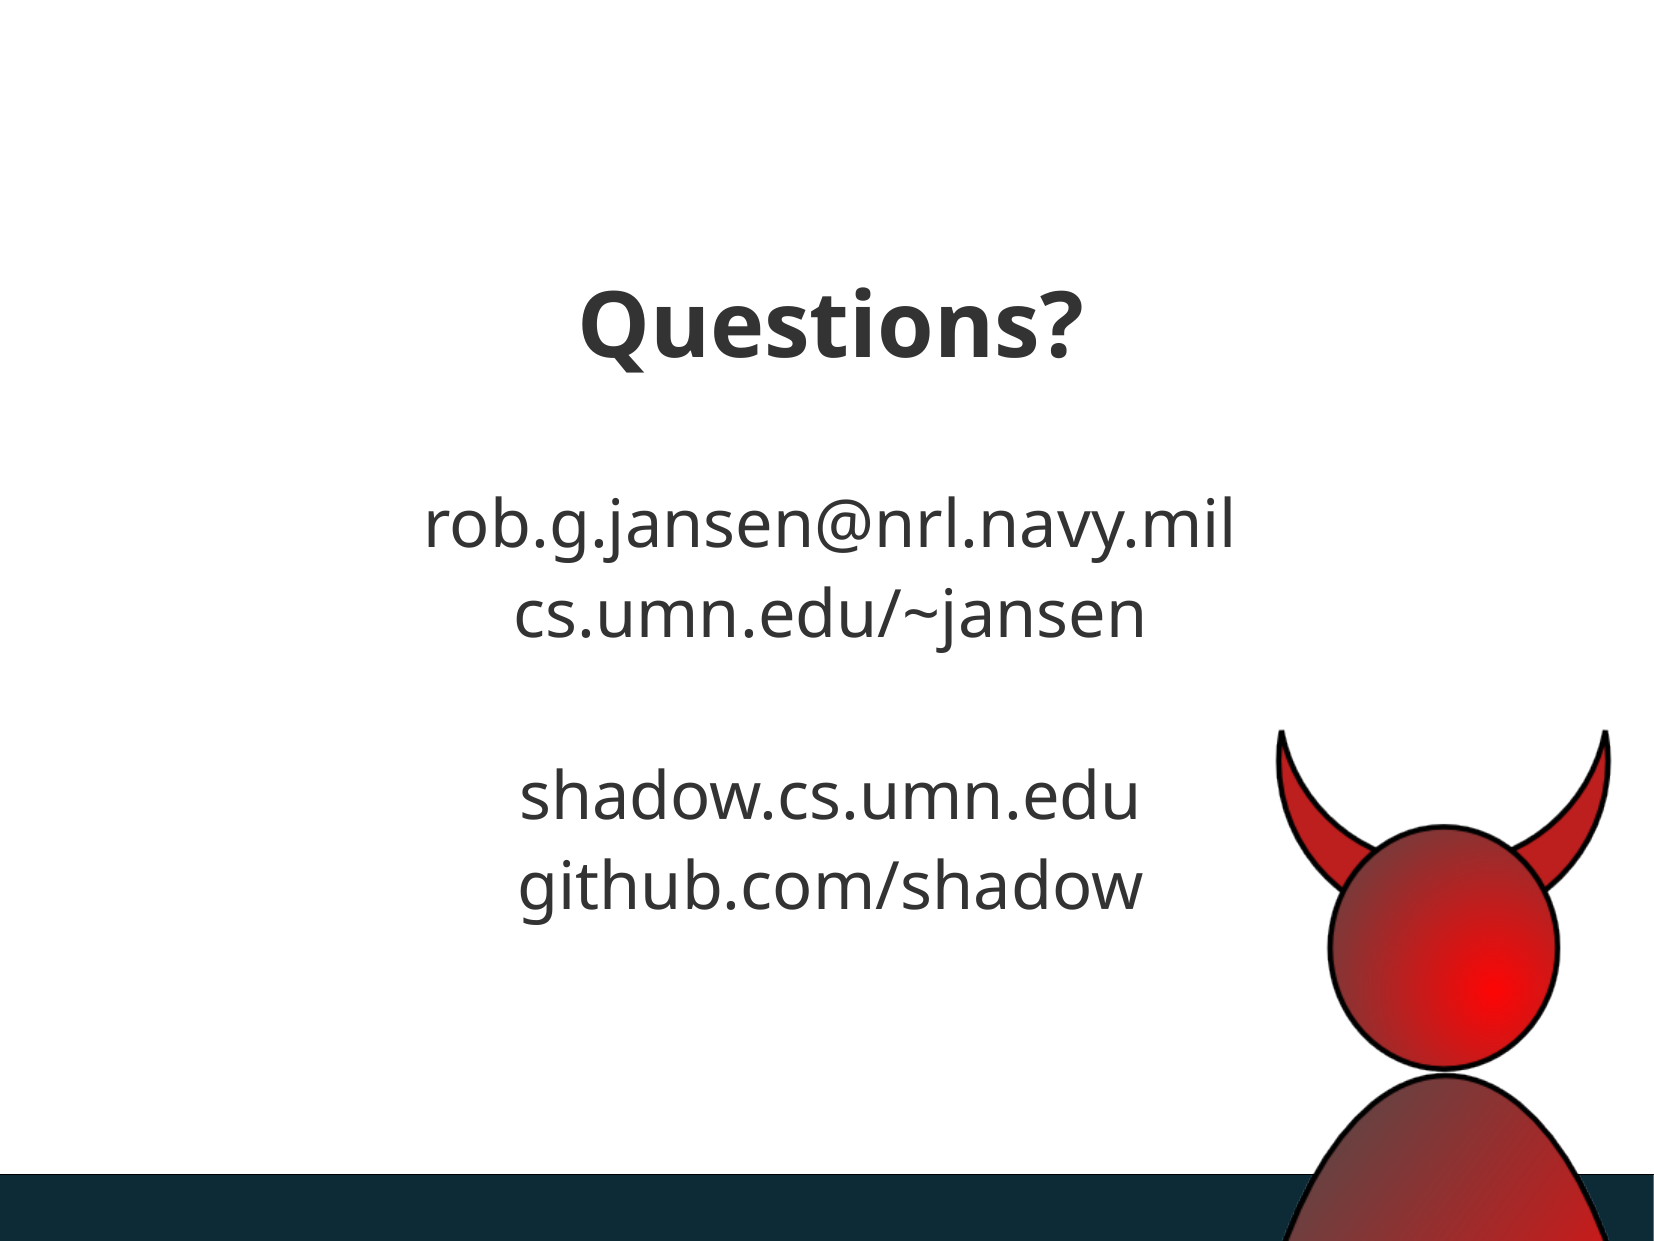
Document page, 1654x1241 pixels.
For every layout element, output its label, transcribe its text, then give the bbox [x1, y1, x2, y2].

picture [1241, 728, 1651, 1241]
subtitle Questions? rob.g.jansen@nrl.navy.mil cs.umn.edu/~jansen shadow.cs.umn.edu github.com/shadow [86, 74, 1575, 1115]
